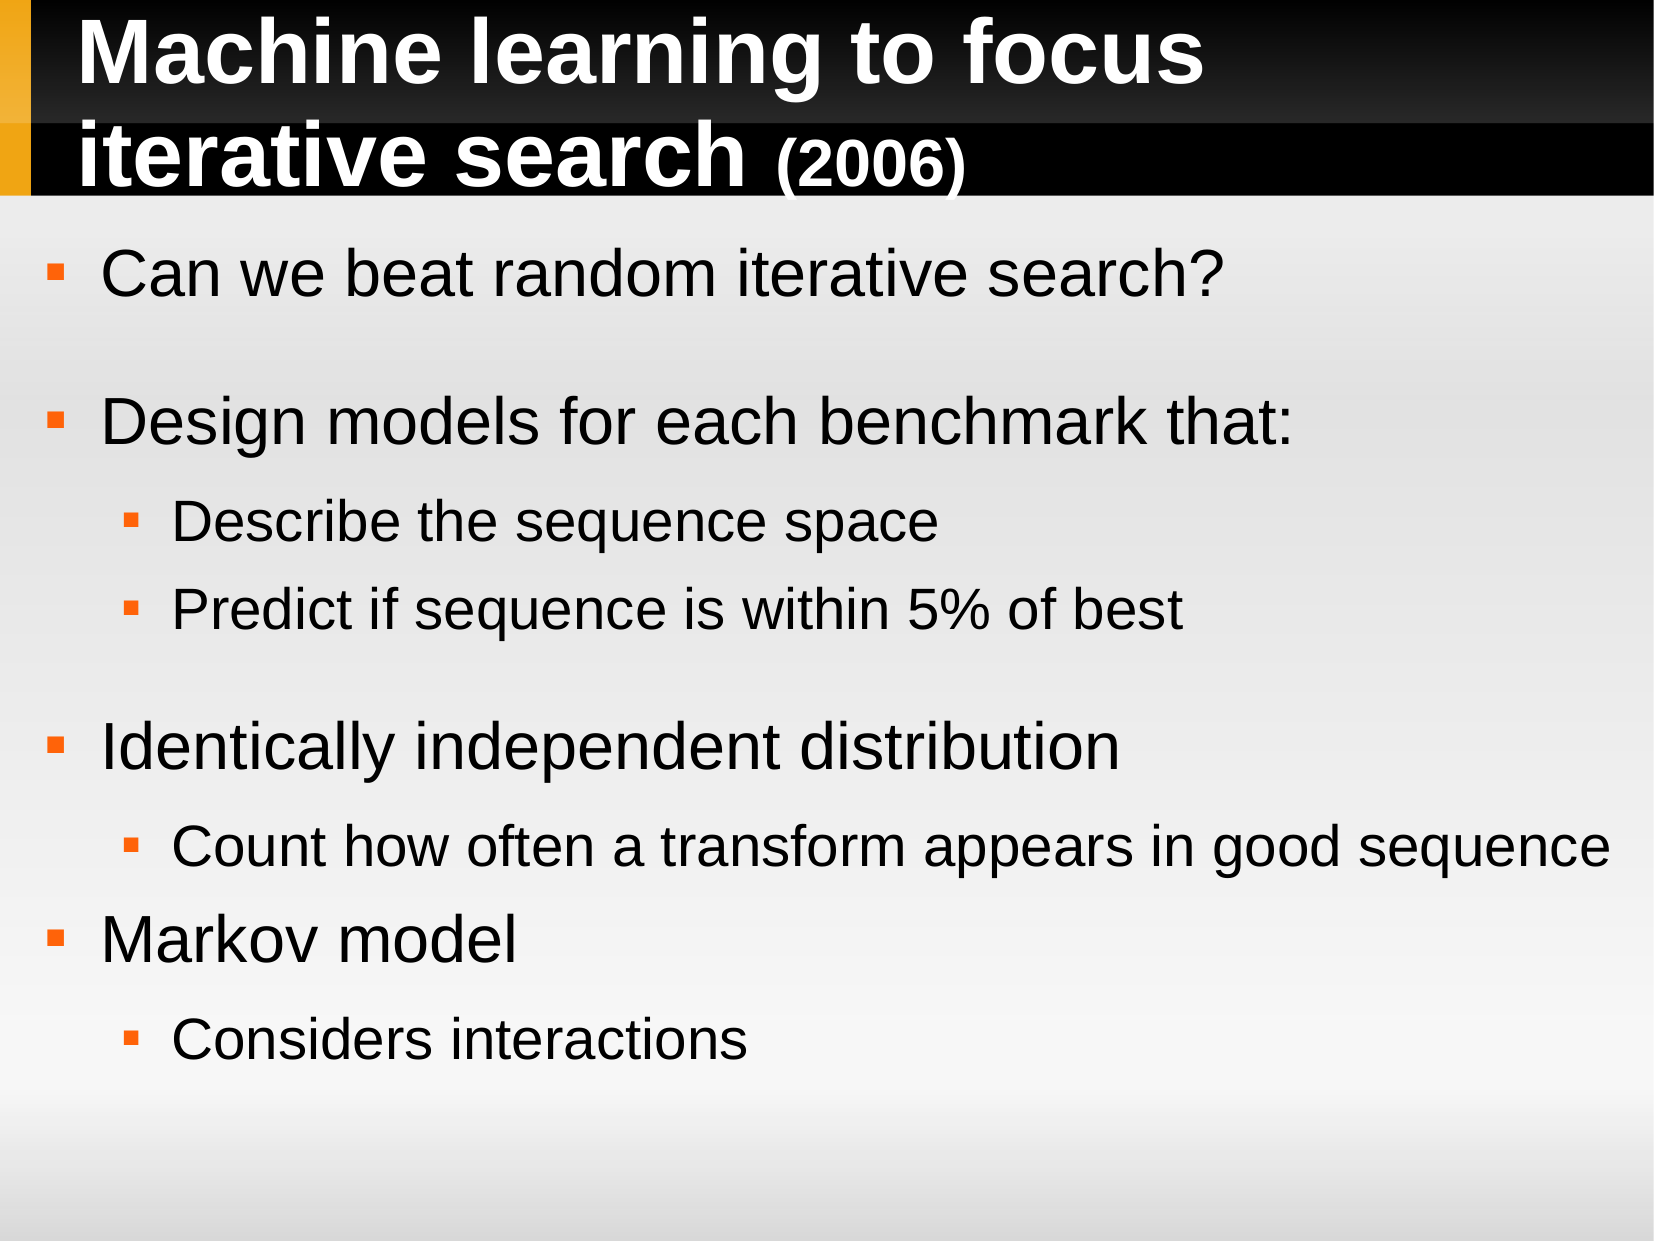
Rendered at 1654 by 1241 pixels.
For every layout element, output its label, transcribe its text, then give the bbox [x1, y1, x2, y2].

picture [0, 0, 1654, 1241]
list Can we beat random iterative search? Design models for each benchmark that: Describe the sequence space Predict if sequence is within 5% of best Identically independent distribution Count how often a transform appears in good sequence Markov model Considers interactions [29, 236, 1625, 1241]
title Machine learning to focus iterative search (2006) [76, 0, 1565, 222]
